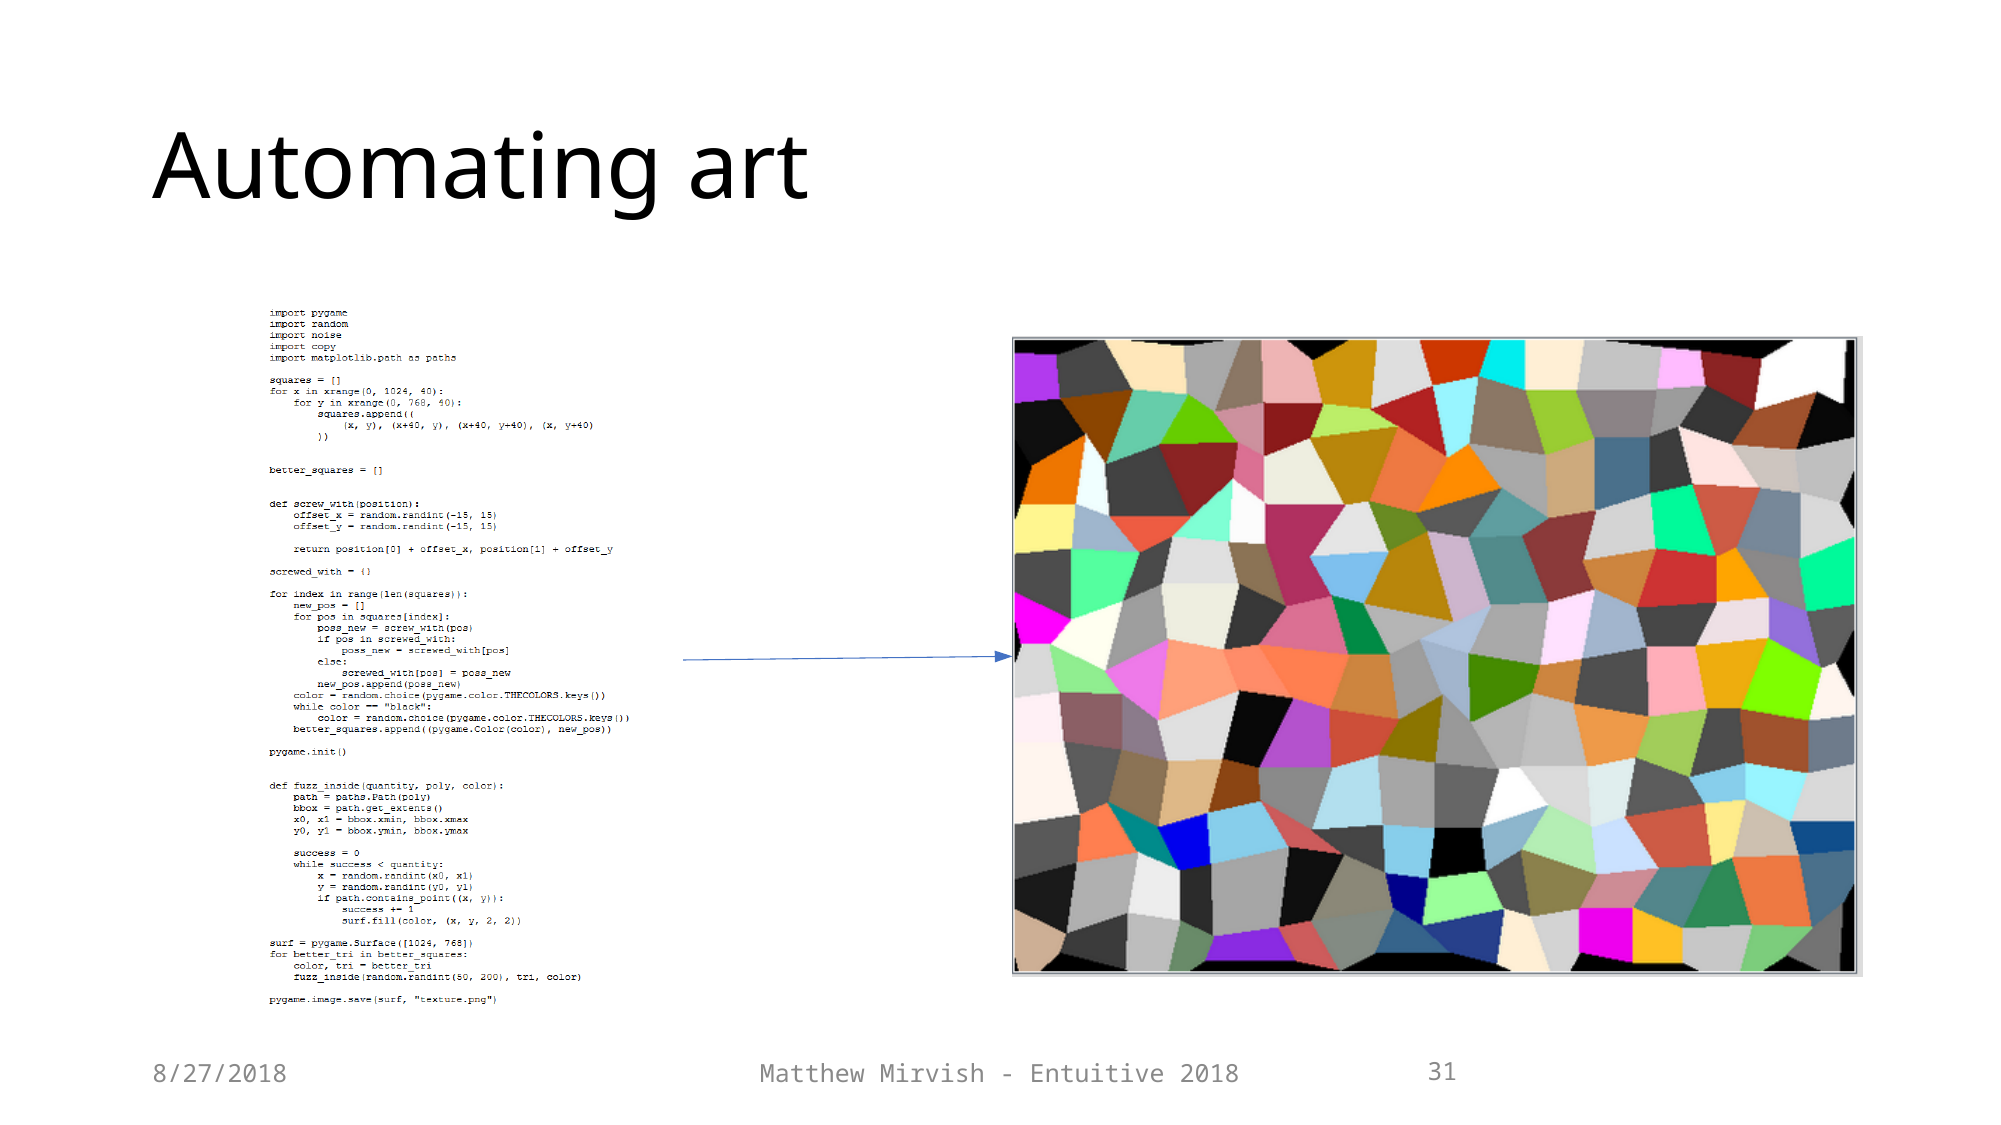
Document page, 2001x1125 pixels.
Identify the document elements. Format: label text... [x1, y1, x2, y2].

picture [263, 303, 684, 1017]
text_box Matthew Mirvish - Entuitive 2018 [662, 1042, 1338, 1103]
title Automating art [137, 59, 1863, 278]
text_box 31 [1412, 1042, 1863, 1103]
text_box 8/27/2018 [137, 1042, 588, 1103]
picture [1012, 336, 1863, 977]
